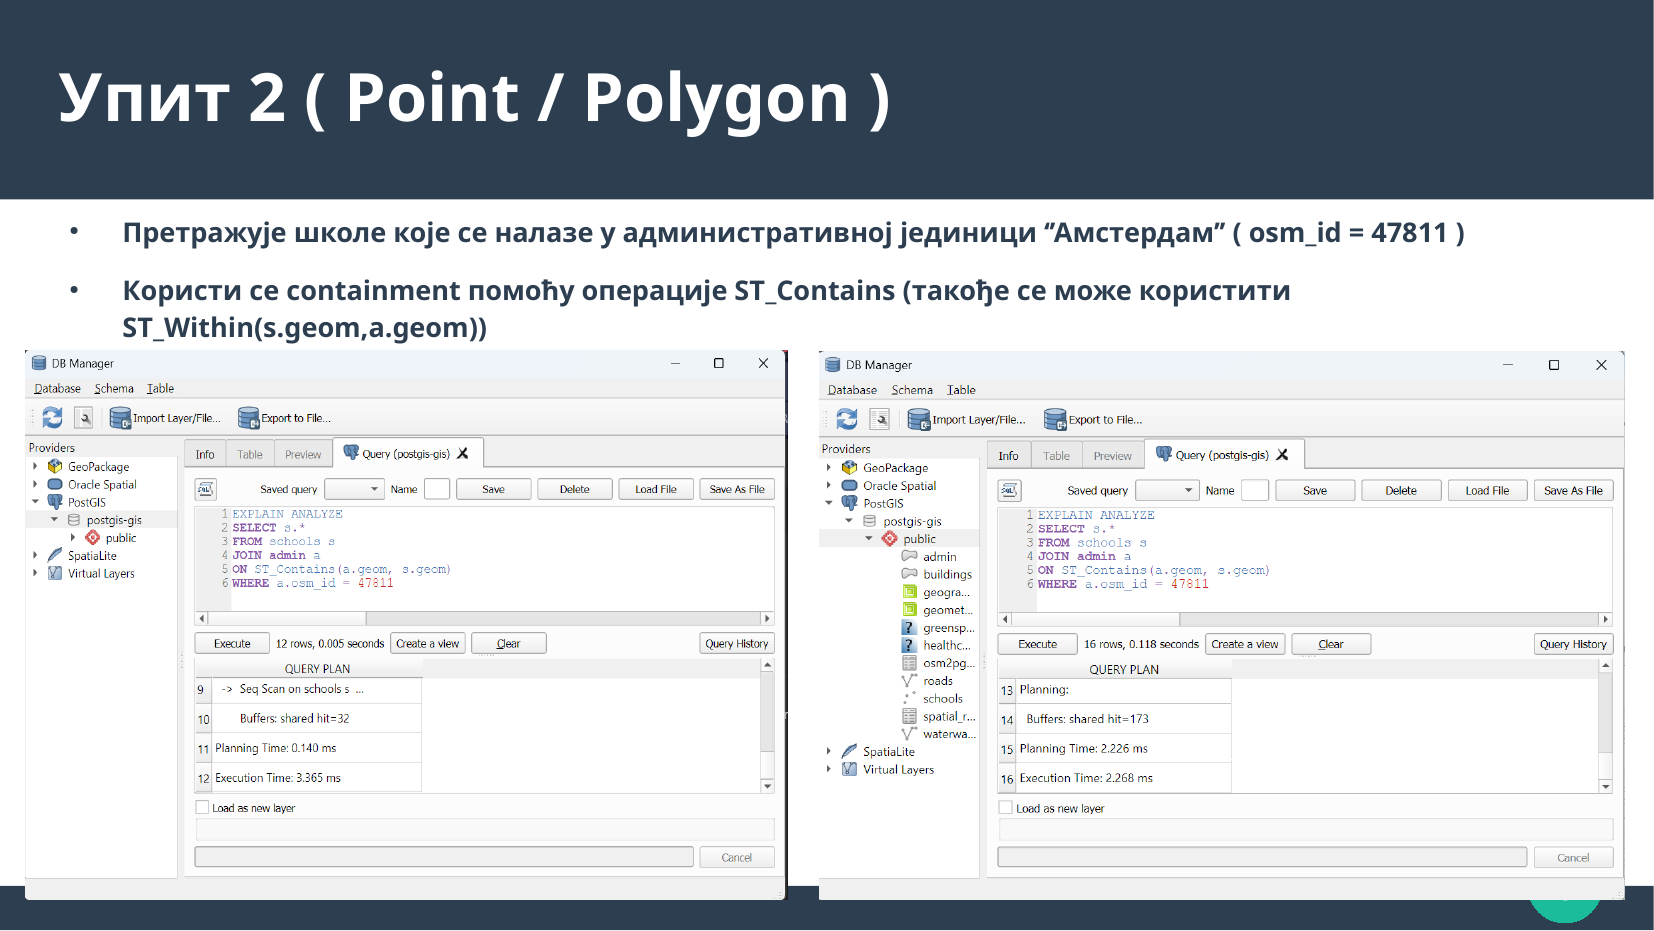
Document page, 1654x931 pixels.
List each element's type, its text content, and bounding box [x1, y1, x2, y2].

title Упит 2 ( Point / Polygon ) [59, 37, 1595, 155]
picture [25, 350, 788, 901]
list Претражује школе које се налазе у административној јединици ‘’Амстердам’’ ( osm_id = 47811 ) Користи се containment помоћу операције ST_Contains (такође се може користити ST_Within(s.geom,a.geom)) [51, 213, 1651, 834]
picture [819, 351, 1625, 901]
